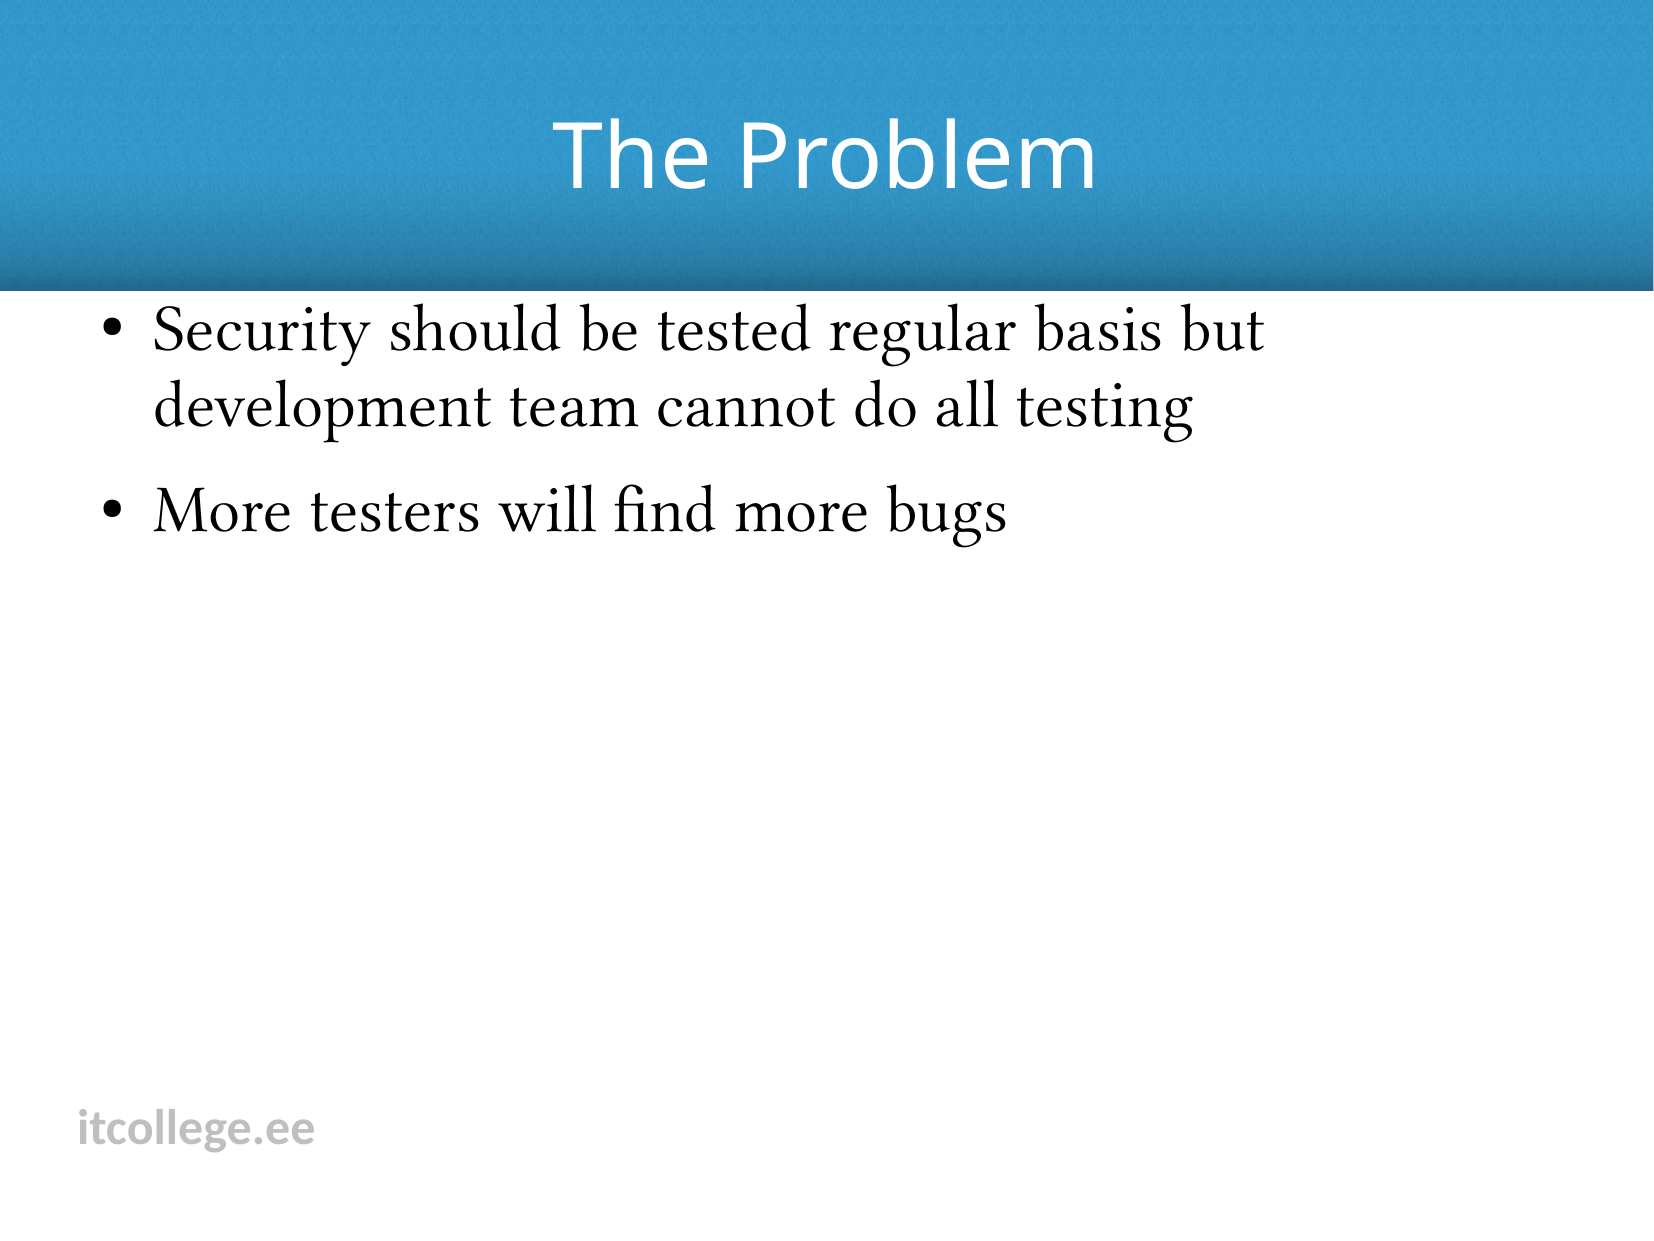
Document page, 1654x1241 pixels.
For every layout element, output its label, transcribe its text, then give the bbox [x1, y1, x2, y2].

title The Problem [82, 49, 1571, 257]
list Security should be tested regular basis but development team cannot do all testing More testers will find more bugs [82, 290, 1538, 1010]
picture [0, 0, 1654, 291]
